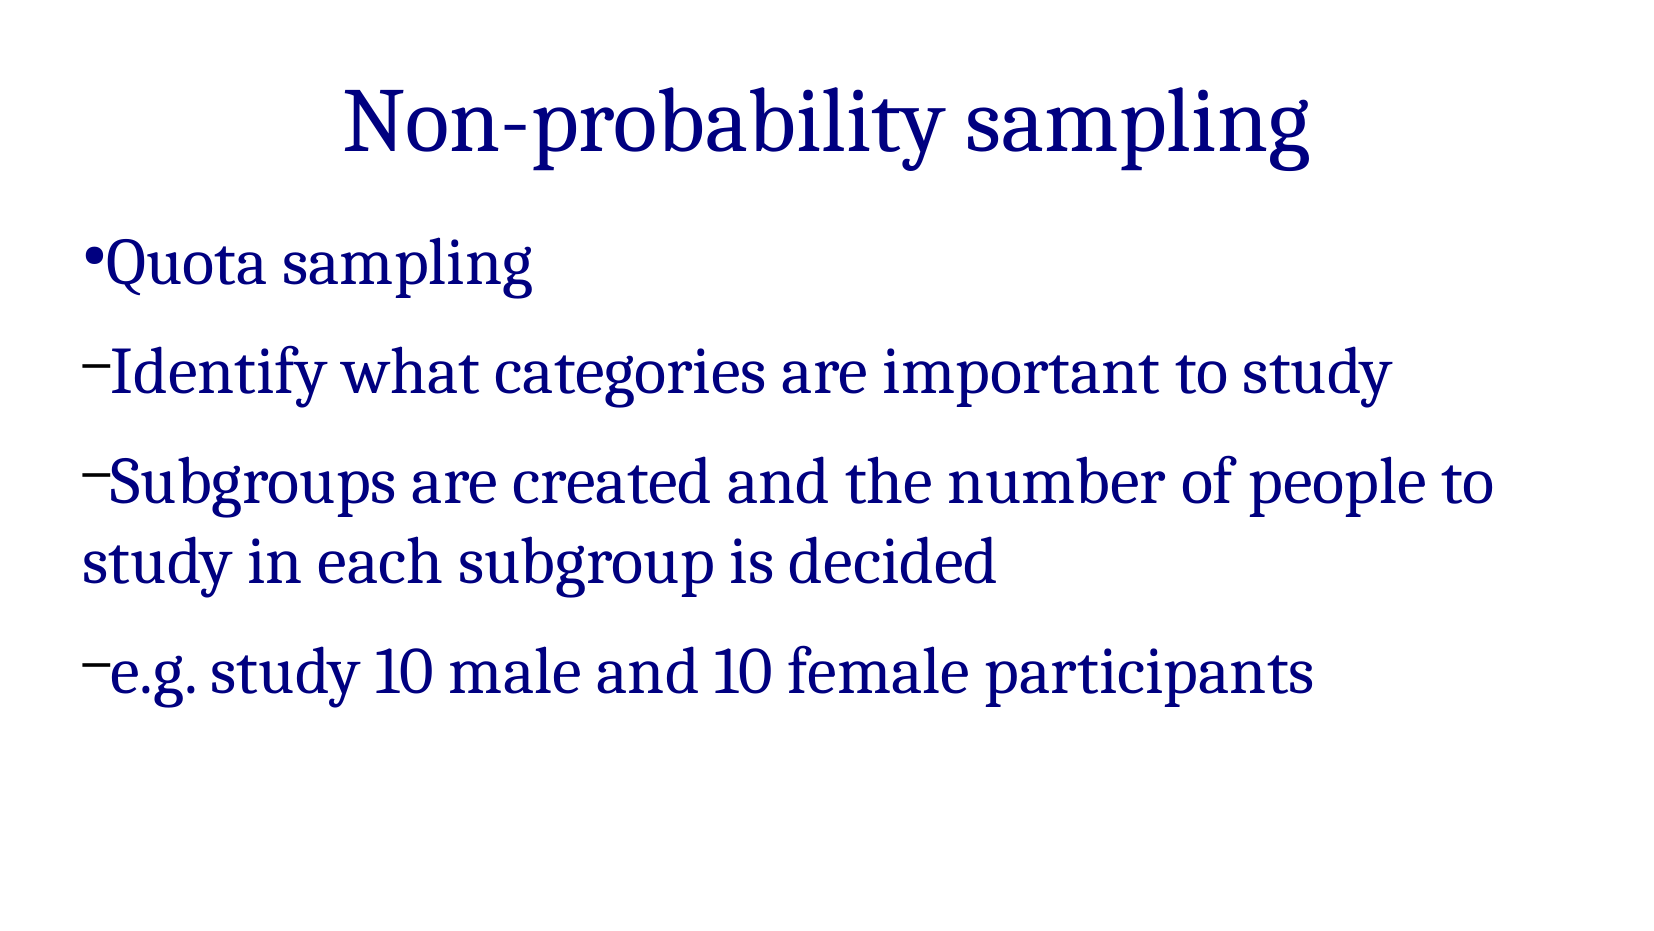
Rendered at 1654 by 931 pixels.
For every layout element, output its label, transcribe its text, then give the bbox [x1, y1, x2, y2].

title Non-probability sampling [82, 37, 1571, 193]
list Quota sampling Identify what categories are important to study Subgroups are created and the number of people to study in each subgroup is decided e.g. study 10 male and 10 female participants [82, 217, 1571, 758]
